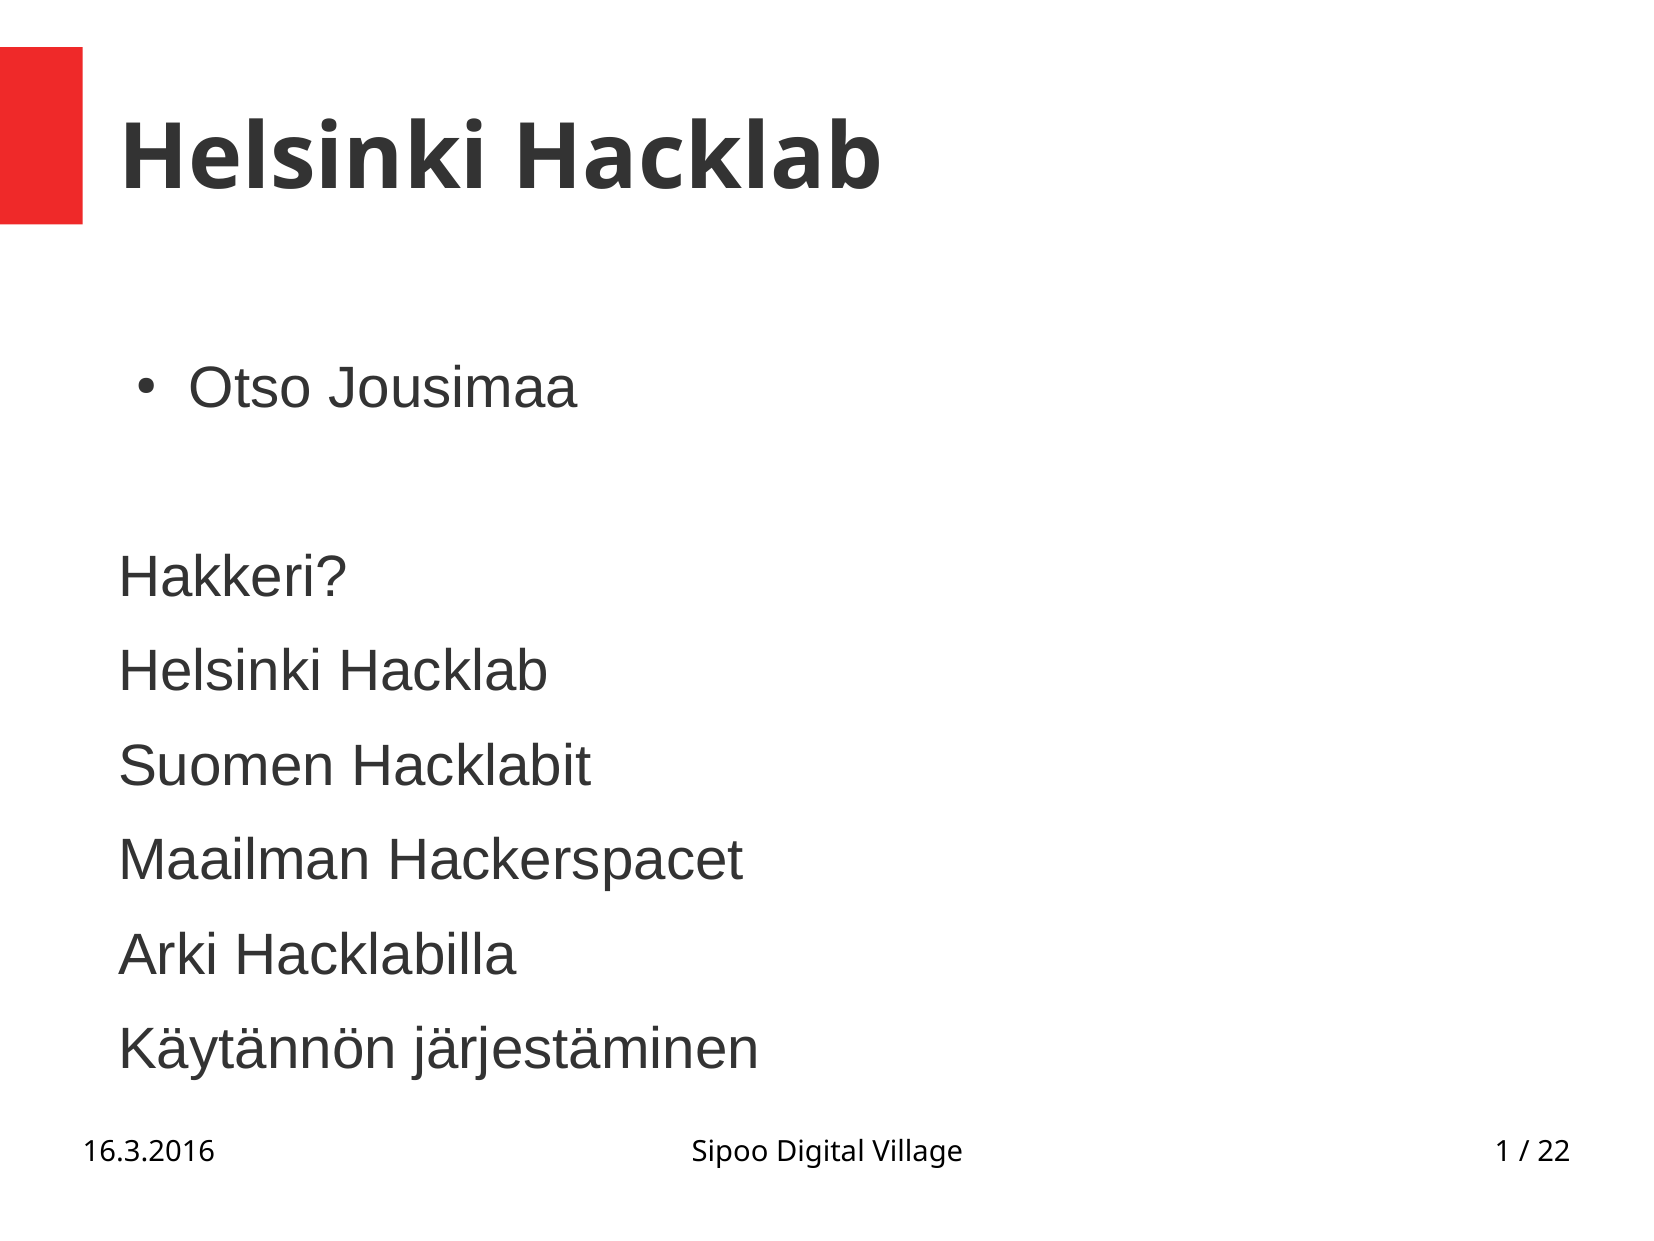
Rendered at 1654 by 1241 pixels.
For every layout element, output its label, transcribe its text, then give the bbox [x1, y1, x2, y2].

title Helsinki Hacklab [118, 49, 1571, 257]
list Otso Jousimaa Hakkeri? Helsinki Hacklab Suomen Hacklabit Maailman Hackerspacet Arki Hacklabilla Käytännön järjestäminen [118, 354, 1536, 1074]
